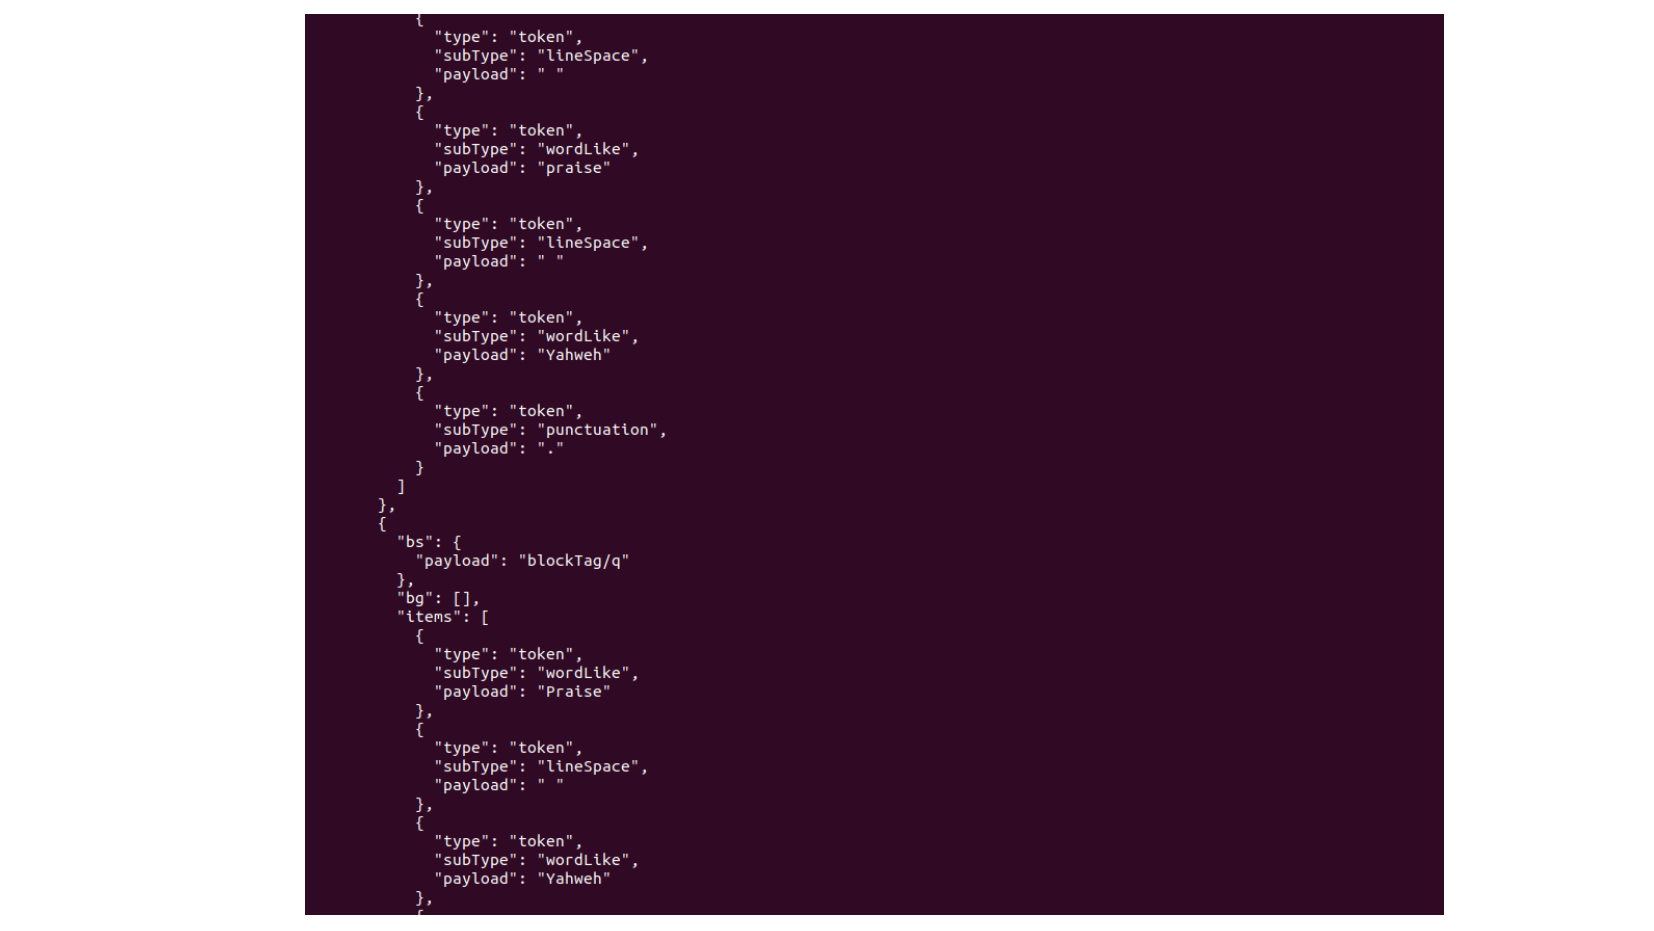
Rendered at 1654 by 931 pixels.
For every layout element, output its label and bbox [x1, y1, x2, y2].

picture [305, 14, 1444, 916]
